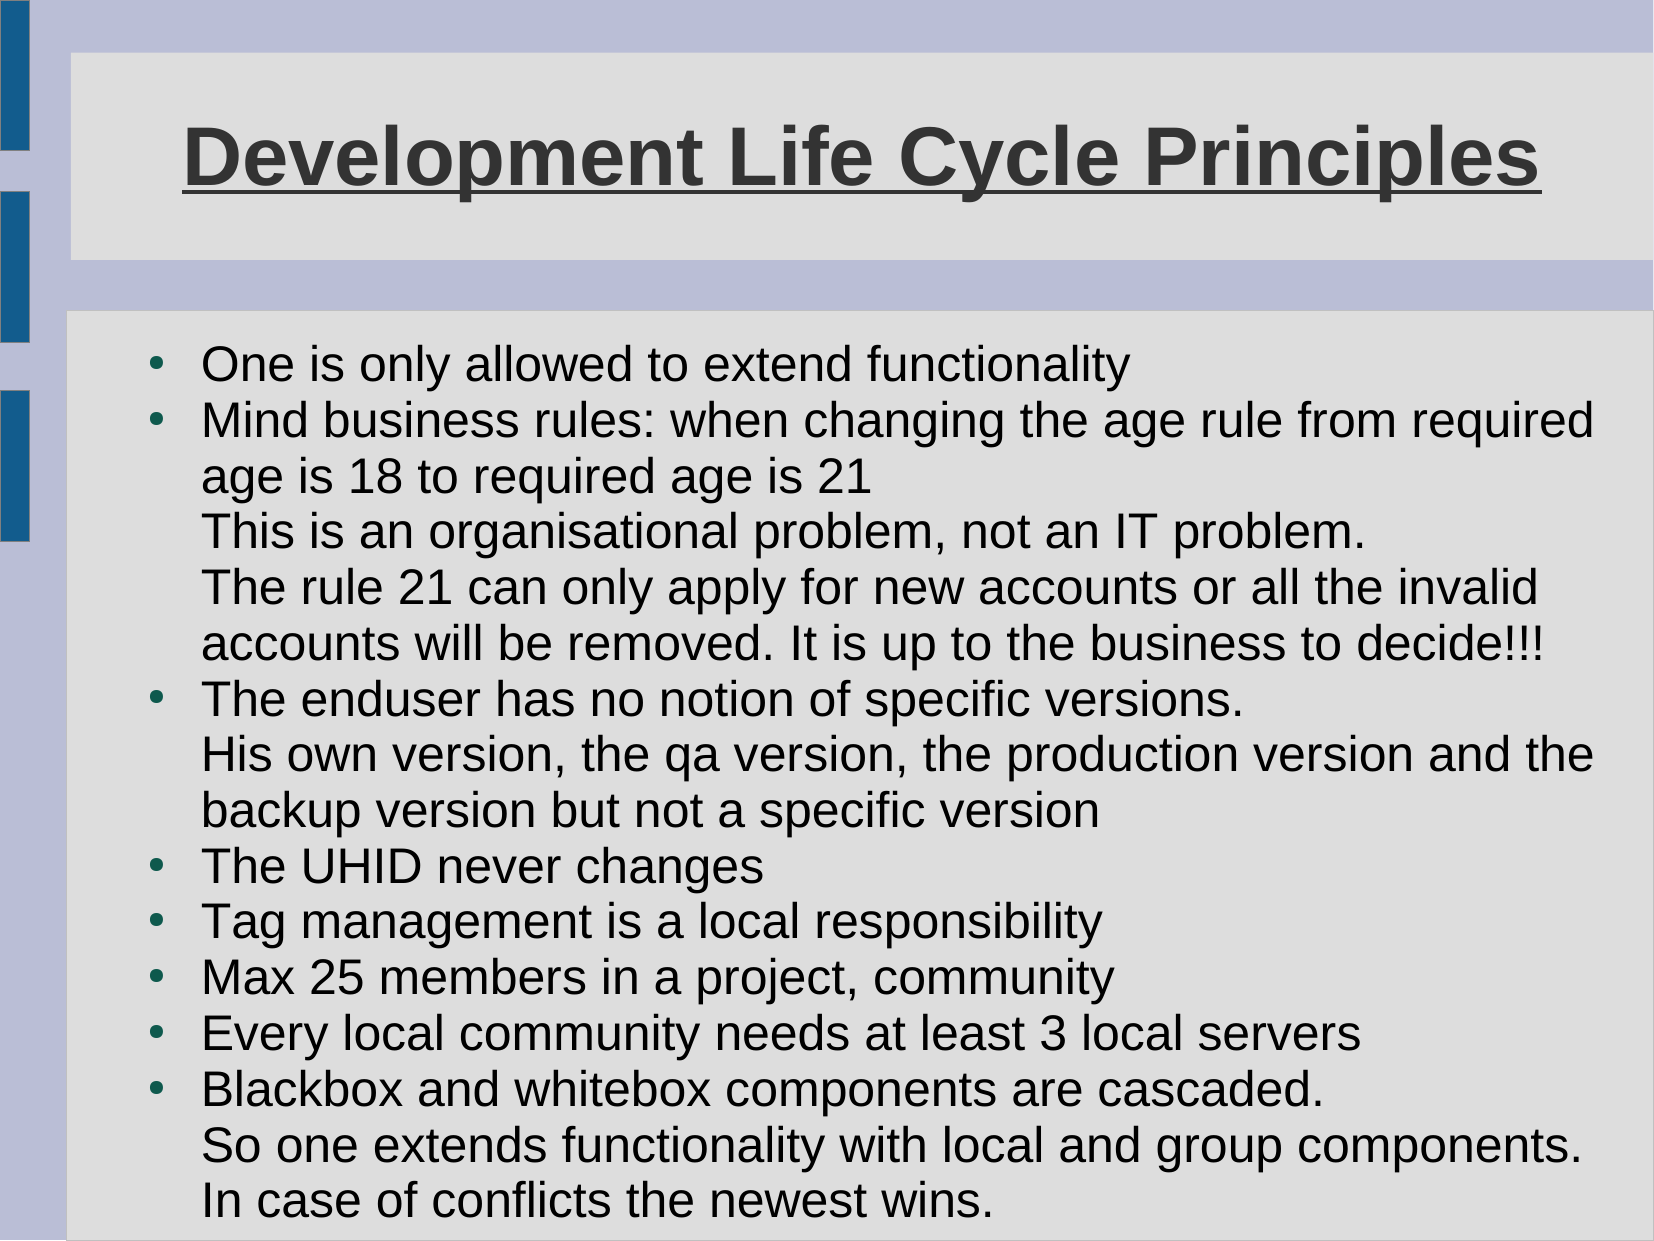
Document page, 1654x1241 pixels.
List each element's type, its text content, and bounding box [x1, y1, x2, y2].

title Development Life Cycle Principles [70, 52, 1654, 260]
list One is only allowed to extend functionality Mind business rules: when changing the age rule from required age is 18 to required age is 21 This is an organisational problem, not an IT problem. The rule 21 can only apply for new accounts or all the invalid accounts will be removed. It is up to the business to decide!!! The enduser has no notion of specific versions. His own version, the qa version, the production version and the backup version but not a specific version The UHID never changes Tag management is a local responsibility Max 25 members in a project, community Every local community needs at least 3 local servers Blackbox and whitebox components are cascaded. So one extends functionality with local and group components. In case of conflicts the newest wins. [129, 336, 1630, 1241]
